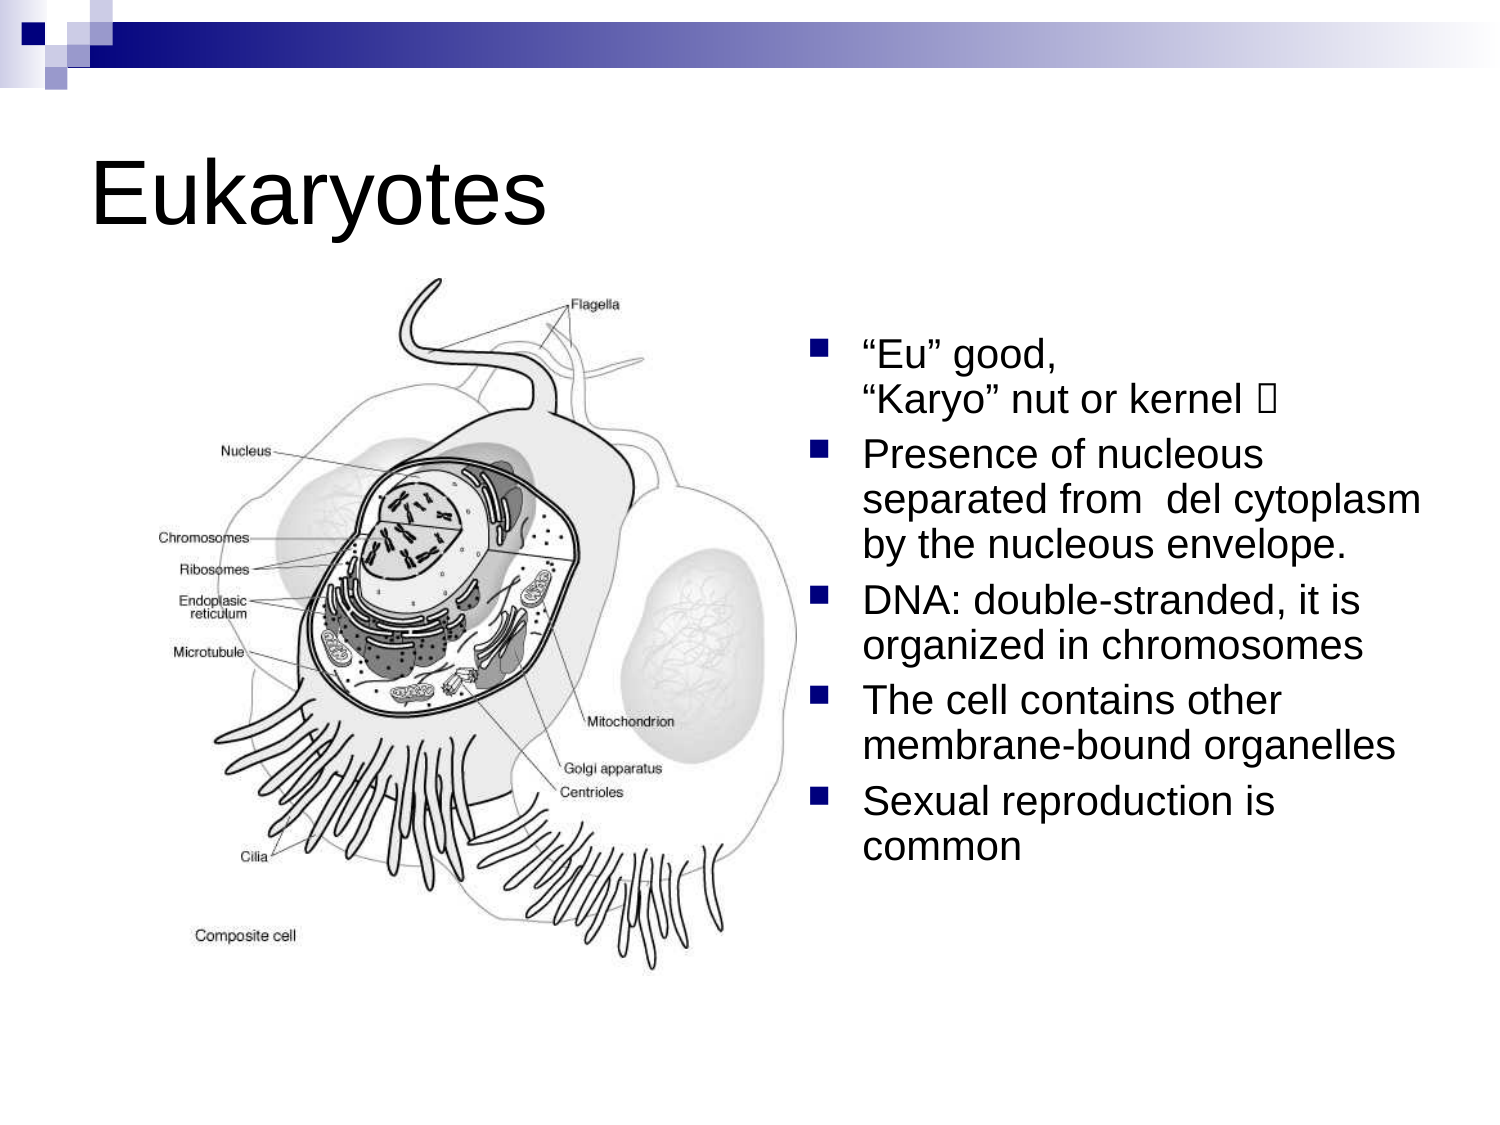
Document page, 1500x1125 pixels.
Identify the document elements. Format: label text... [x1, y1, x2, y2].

picture [159, 278, 797, 977]
list “Eu” good, “Karyo” nut or kernel  Presence of nucleous separated from del cytoplasm by the nucleous envelope. DNA: double-stranded, it is organized in chromosomes The cell contains other membrane-bound organelles Sexual reproduction is common [797, 324, 1455, 963]
title Eukaryotes [75, 75, 1425, 300]
